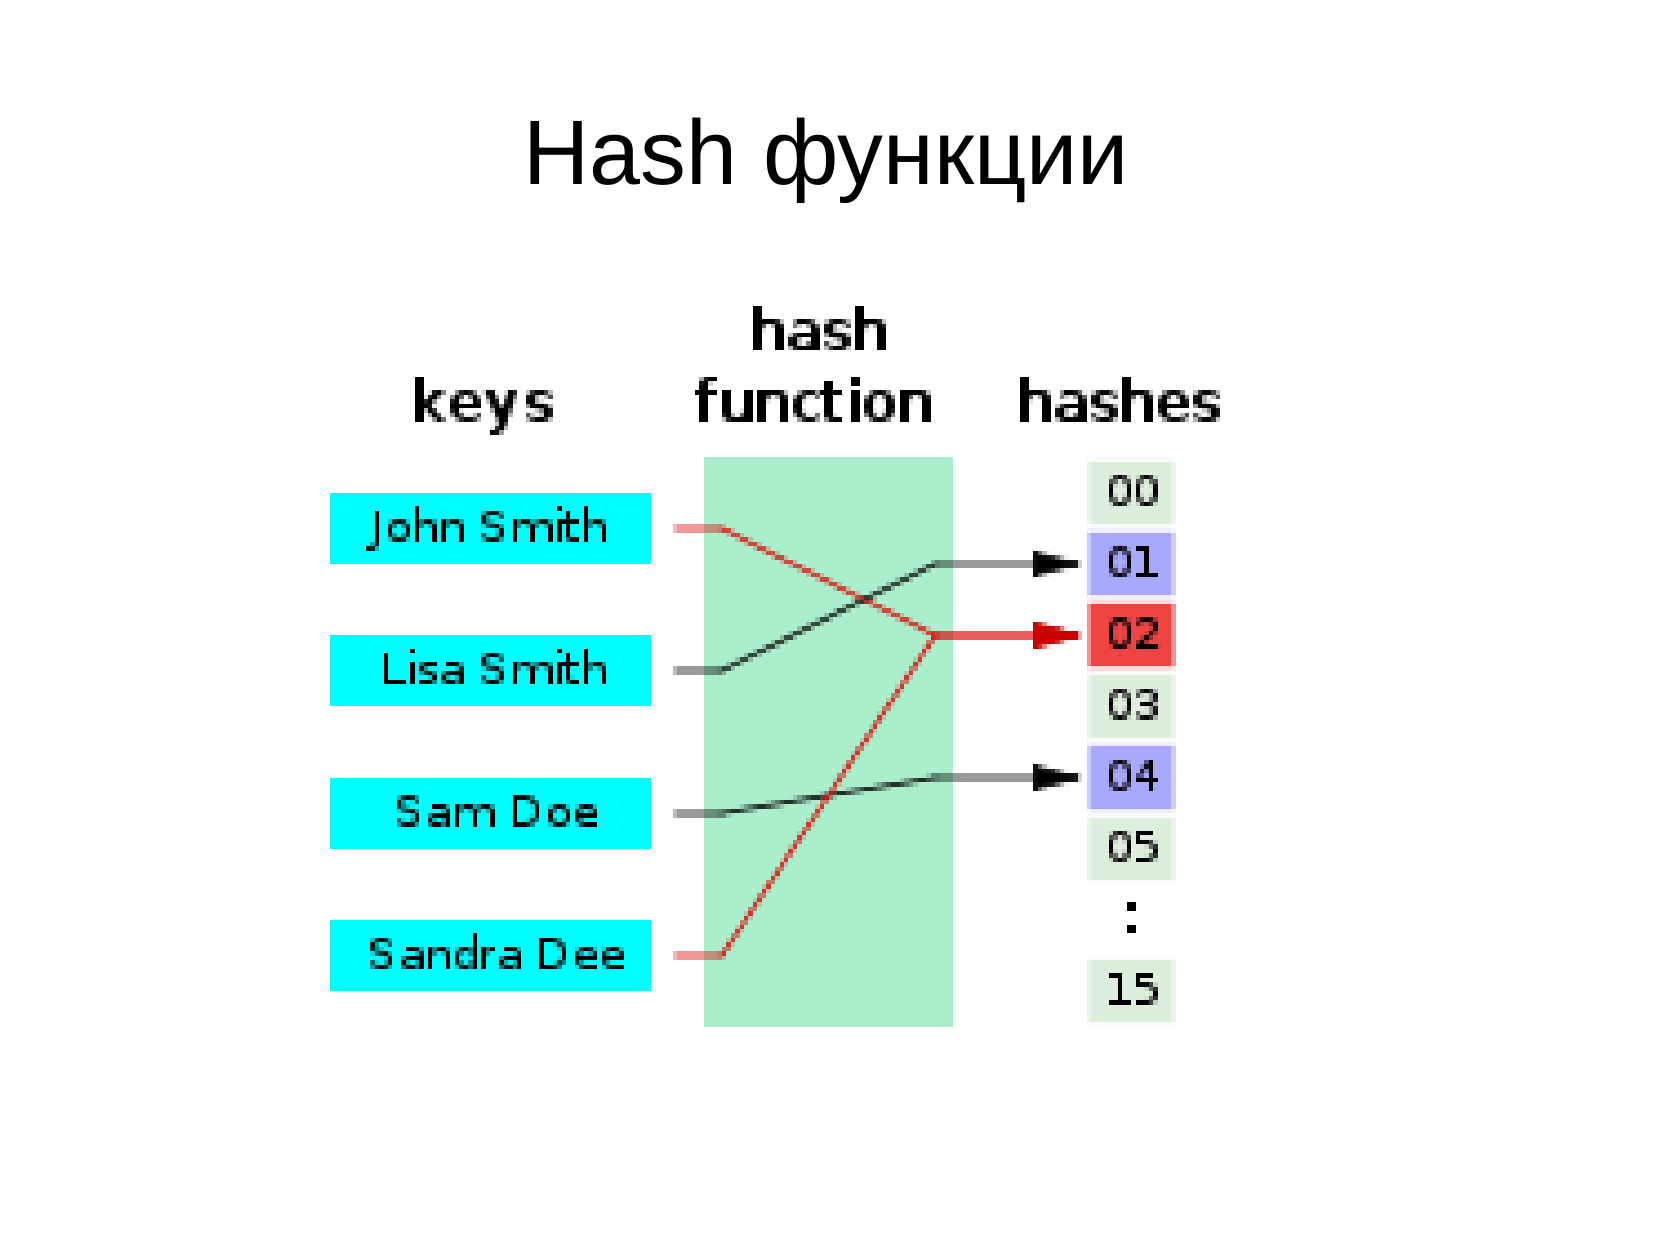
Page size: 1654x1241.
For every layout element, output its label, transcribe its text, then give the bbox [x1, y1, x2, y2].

title Hash функции [82, 56, 1571, 250]
picture [295, 244, 1363, 1063]
